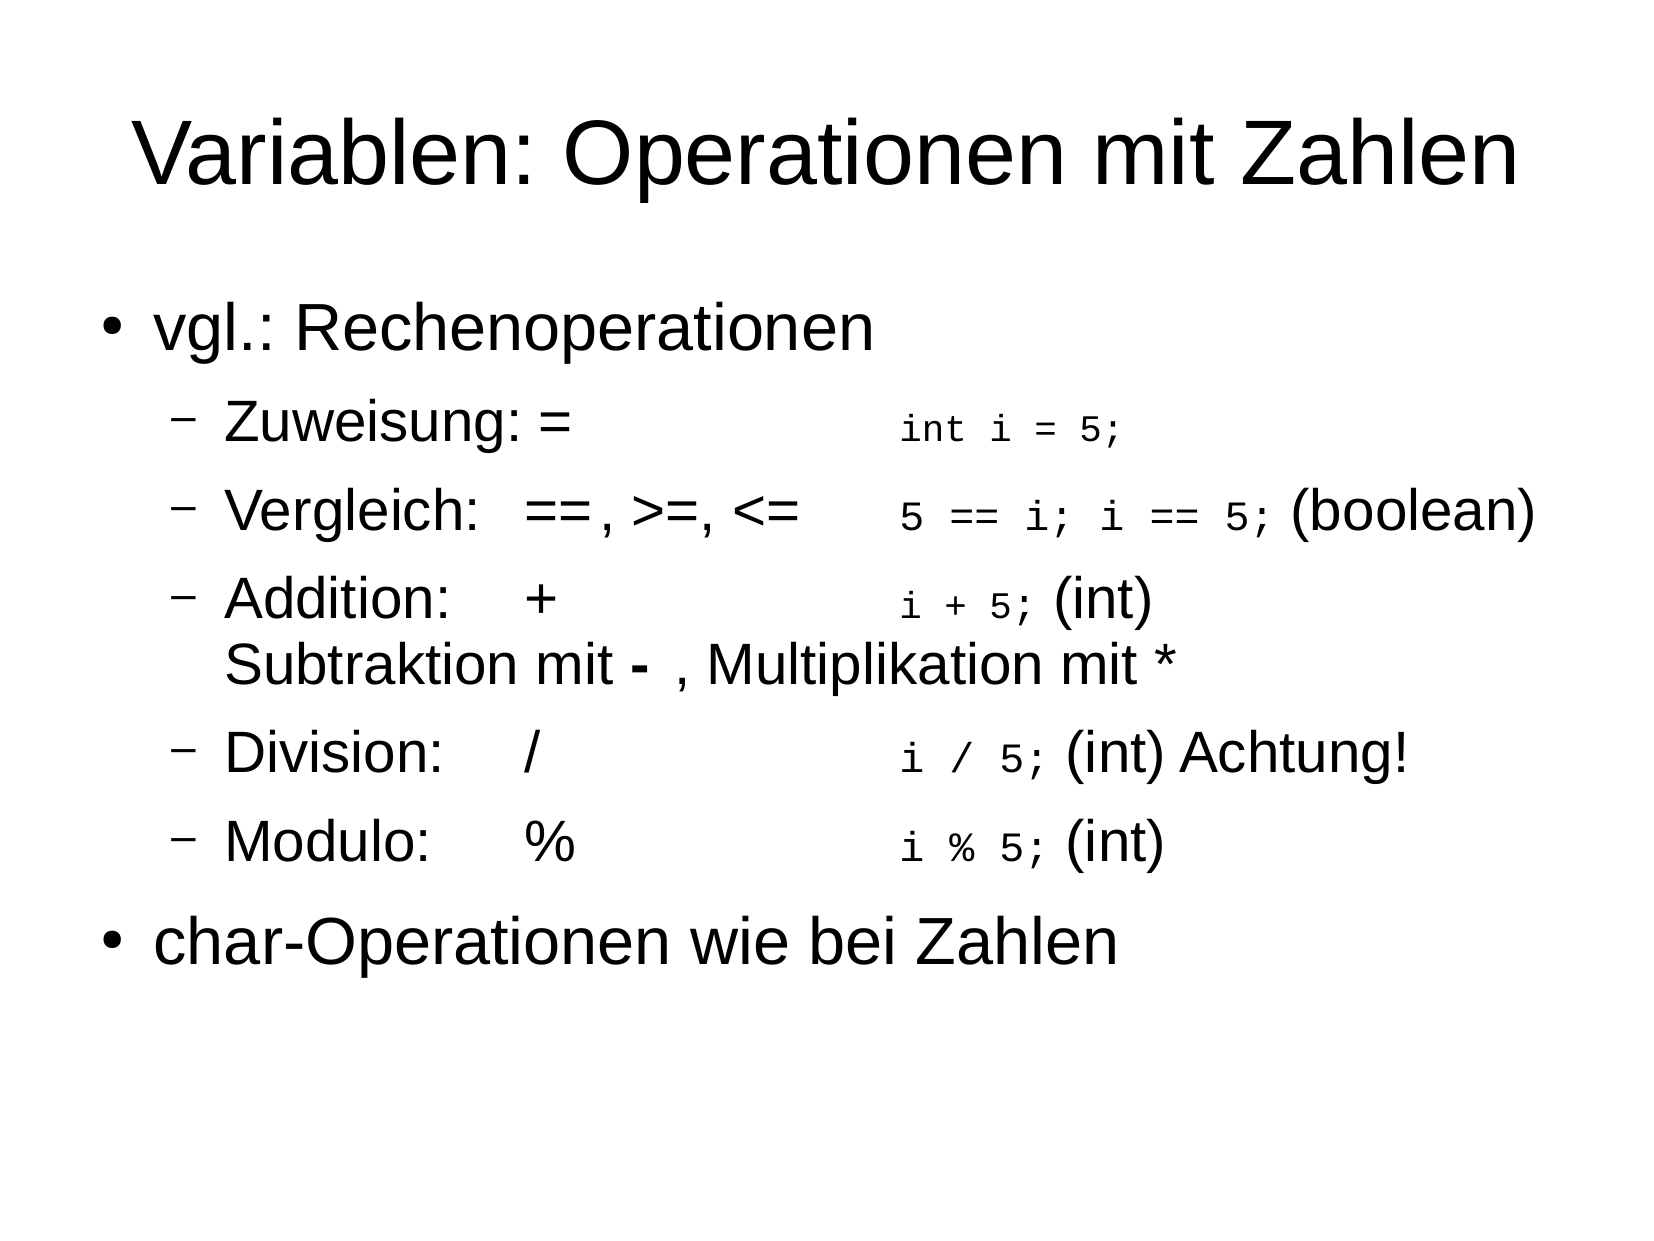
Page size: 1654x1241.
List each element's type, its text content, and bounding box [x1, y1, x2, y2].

title Variablen: Operationen mit Zahlen [82, 49, 1571, 257]
list vgl.: Rechenoperationen Zuweisung: = int i = 5; Vergleich: == , >=, <= 5 == i; i == 5; (boolean) Addition: + i + 5; (int) Subtraktion mit - , Multiplikation mit * Division: / i / 5; (int) Achtung! Modulo: % i % 5; (int) char-Operationen wie bei Zahlen [82, 290, 1571, 1216]
